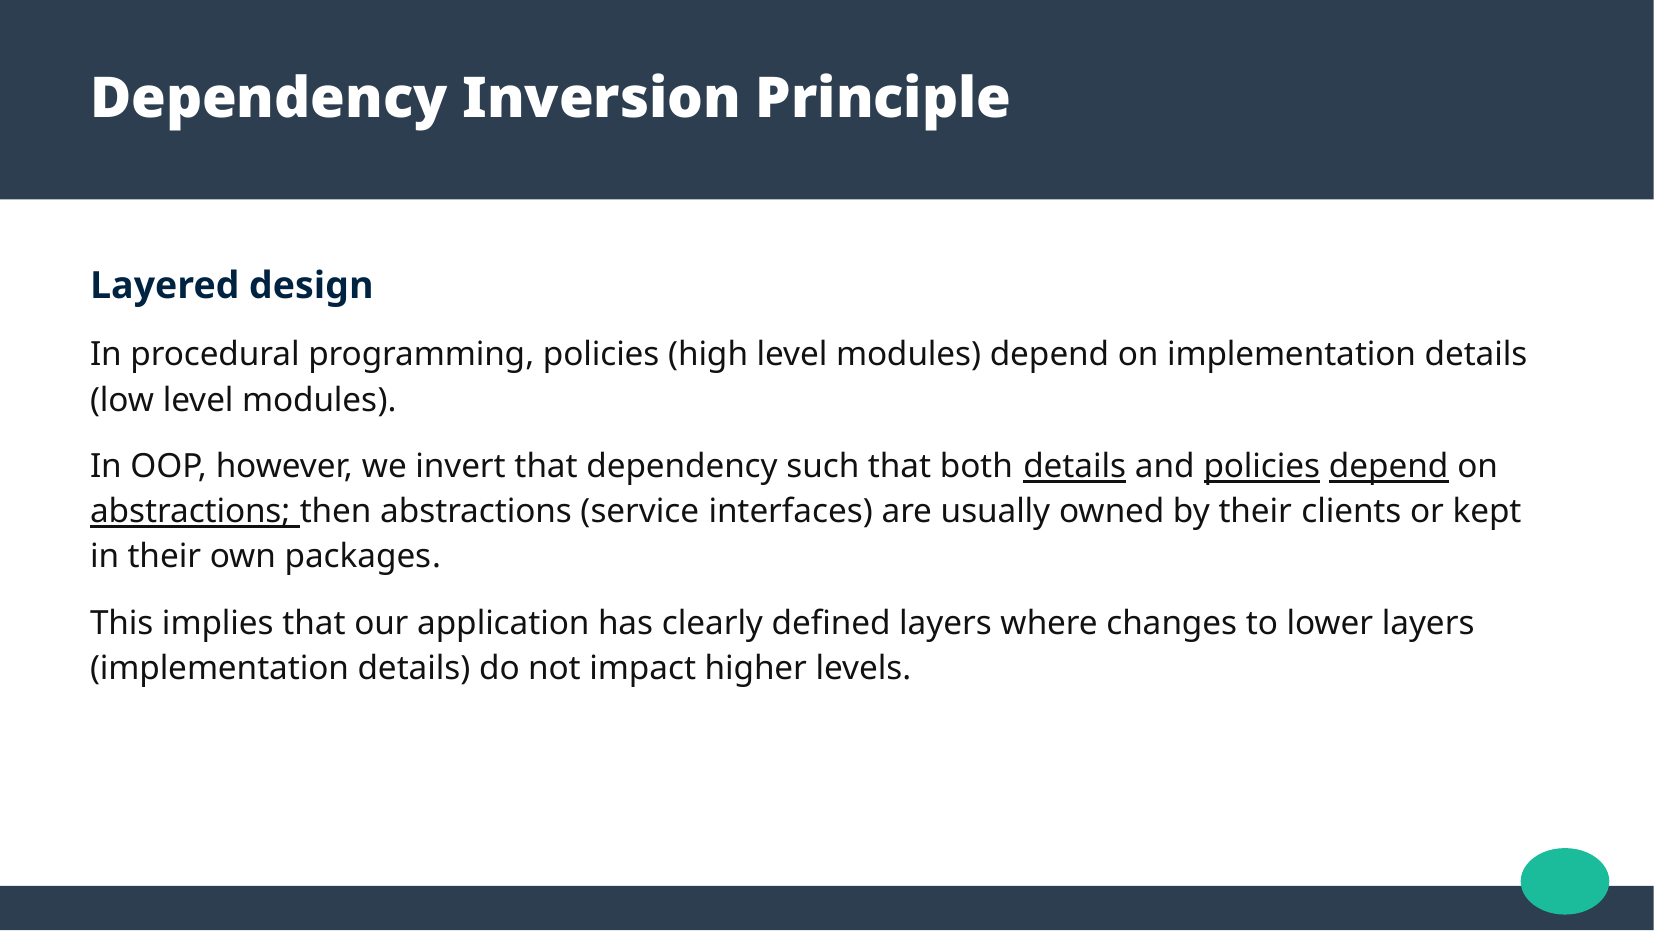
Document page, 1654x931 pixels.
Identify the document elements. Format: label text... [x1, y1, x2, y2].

title Dependency Inversion Principle [90, 37, 1595, 155]
subtitle Layered design In procedural programming, policies (high level modules) depend on implementation details (low level modules). In OOP, however, we invert that dependency such that both details and policies depend on abstractions; then abstractions (service interfaces) are usually owned by their clients or kept in their own packages. This implies that our application has clearly defined layers where changes to lower layers (implementation details) do not impact higher levels. [90, 240, 1556, 841]
